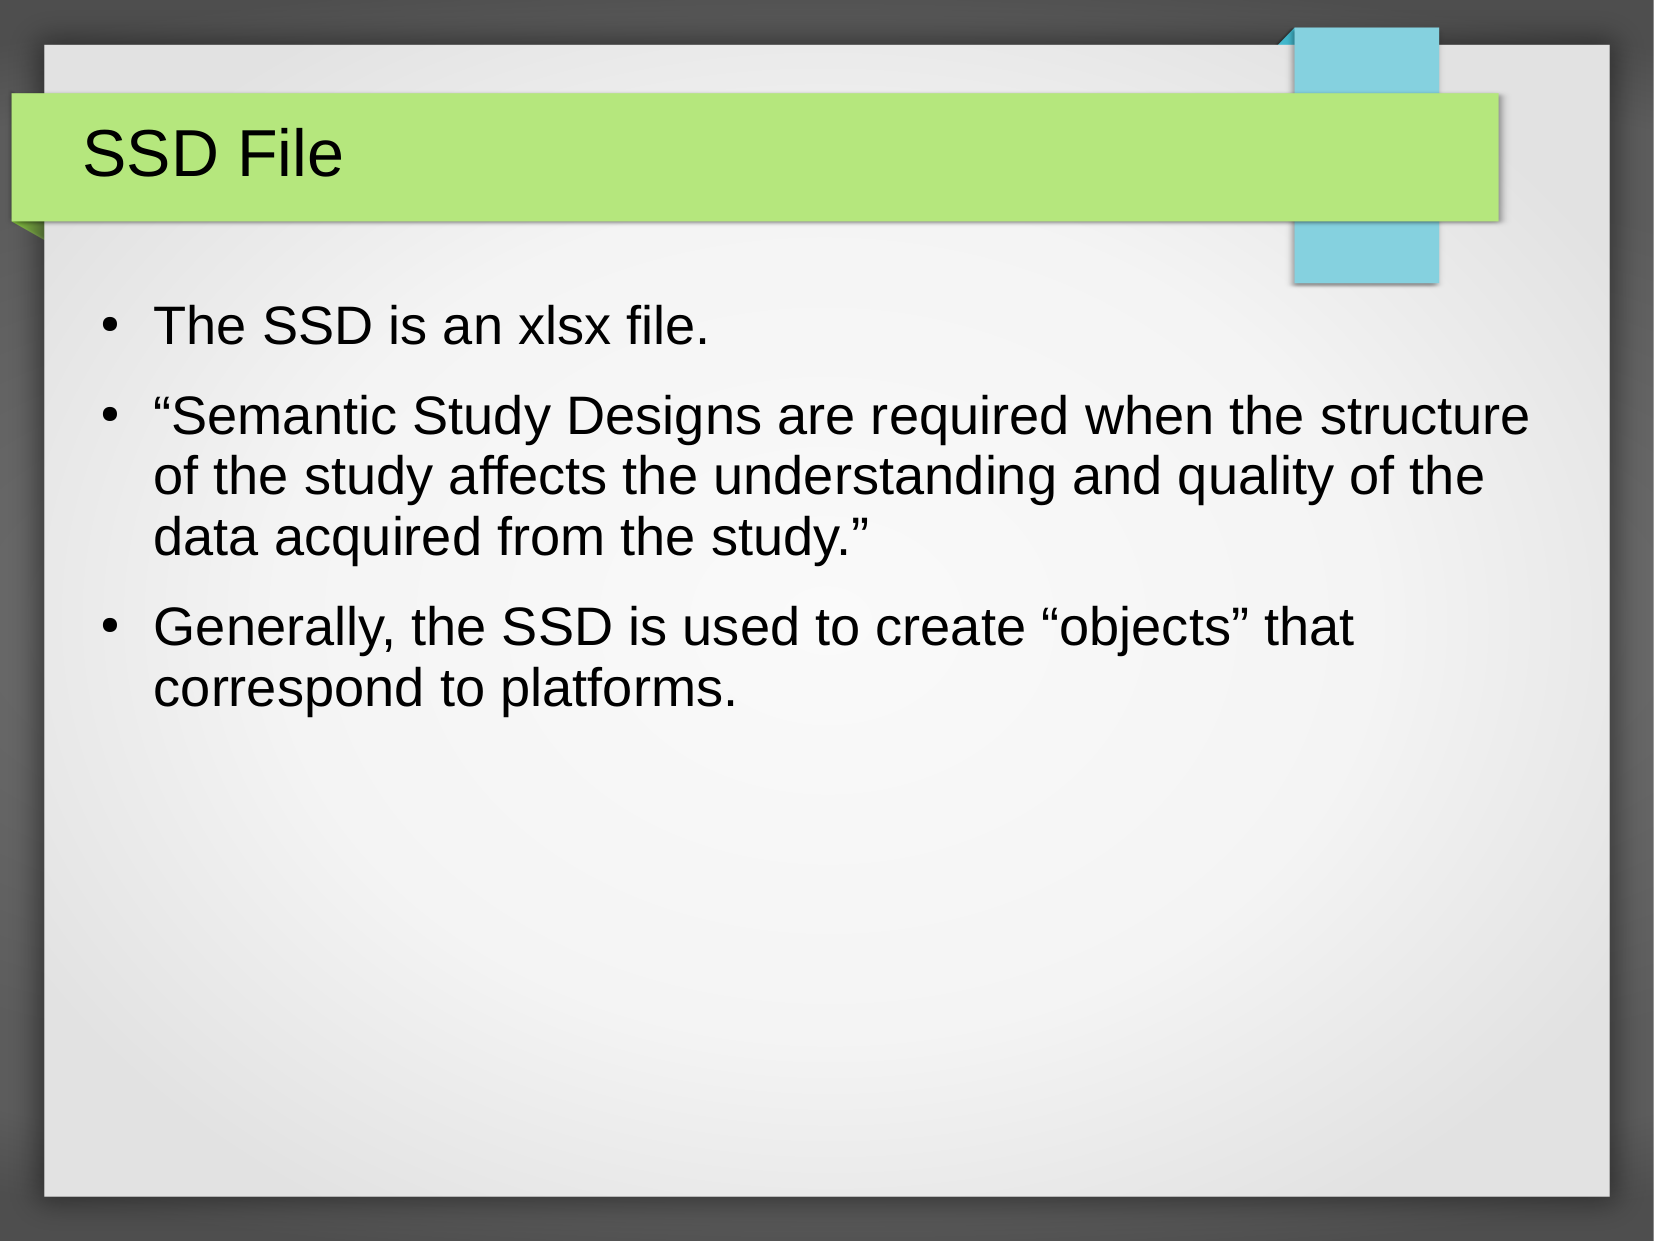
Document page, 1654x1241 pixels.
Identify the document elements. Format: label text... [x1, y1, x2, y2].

picture [0, 0, 1654, 1241]
title SSD File [82, 94, 1264, 213]
list The SSD is an xlsx file. “Semantic Study Designs are required when the structure of the study affects the understanding and quality of the data acquired from the study.” Generally, the SSD is used to create “objects” that correspond to platforms. [82, 295, 1571, 1015]
